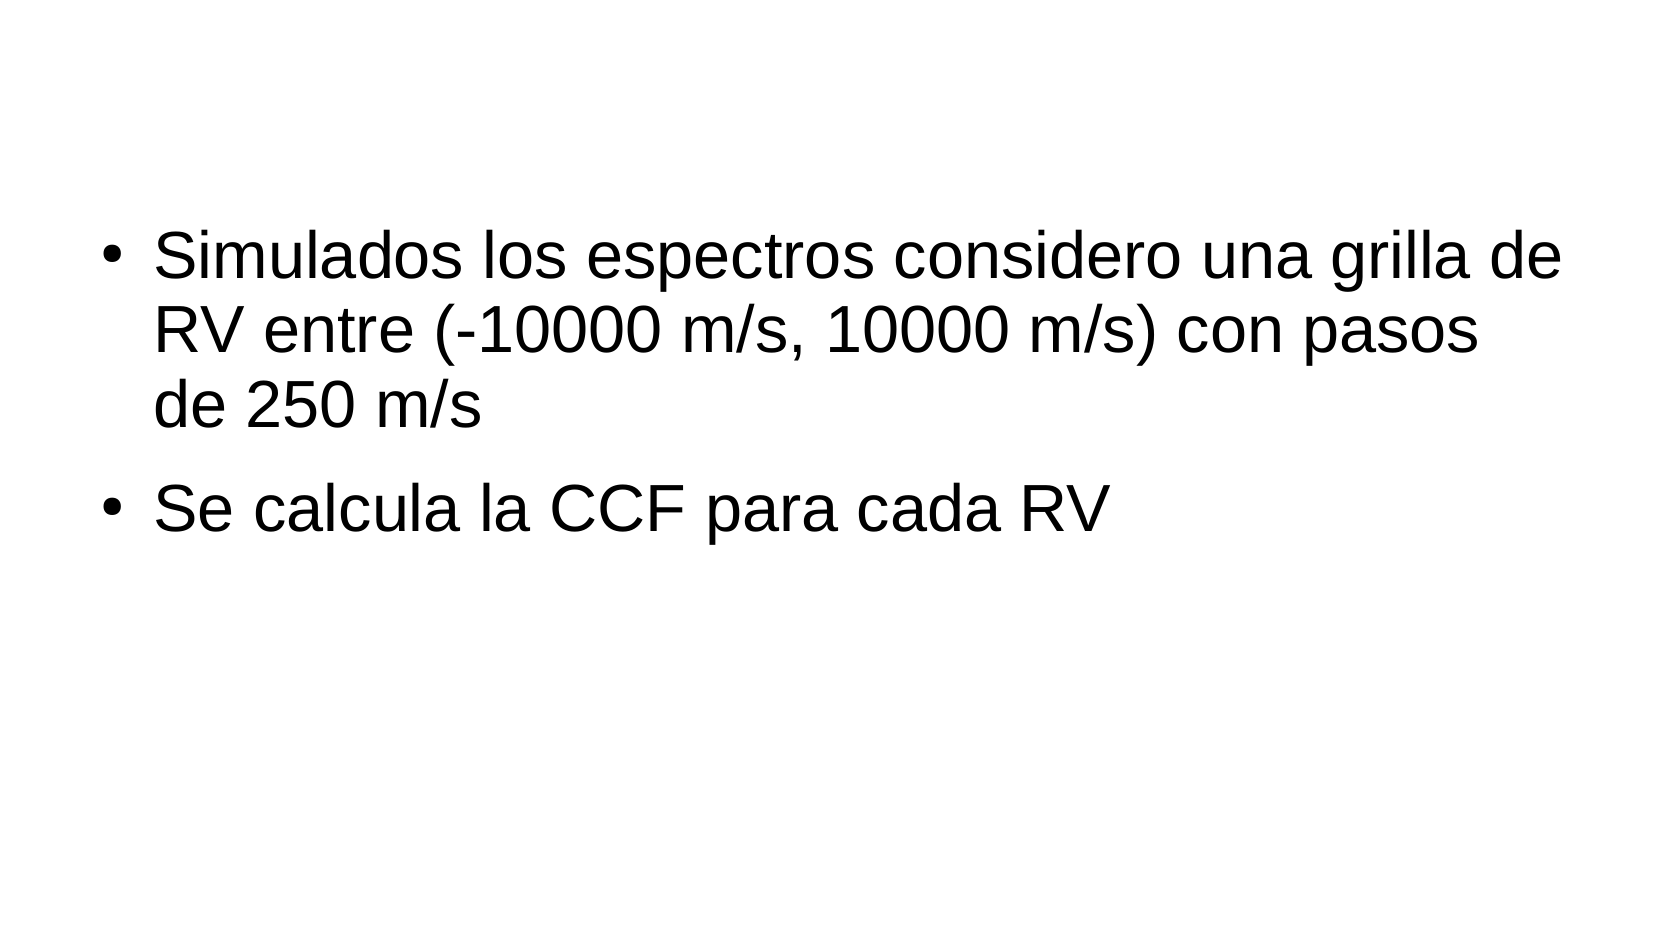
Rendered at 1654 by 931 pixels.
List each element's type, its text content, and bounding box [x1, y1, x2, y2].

list Simulados los espectros considero una grilla de RV entre (-10000 m/s, 10000 m/s) con pasos de 250 m/s Se calcula la CCF para cada RV [82, 217, 1571, 758]
